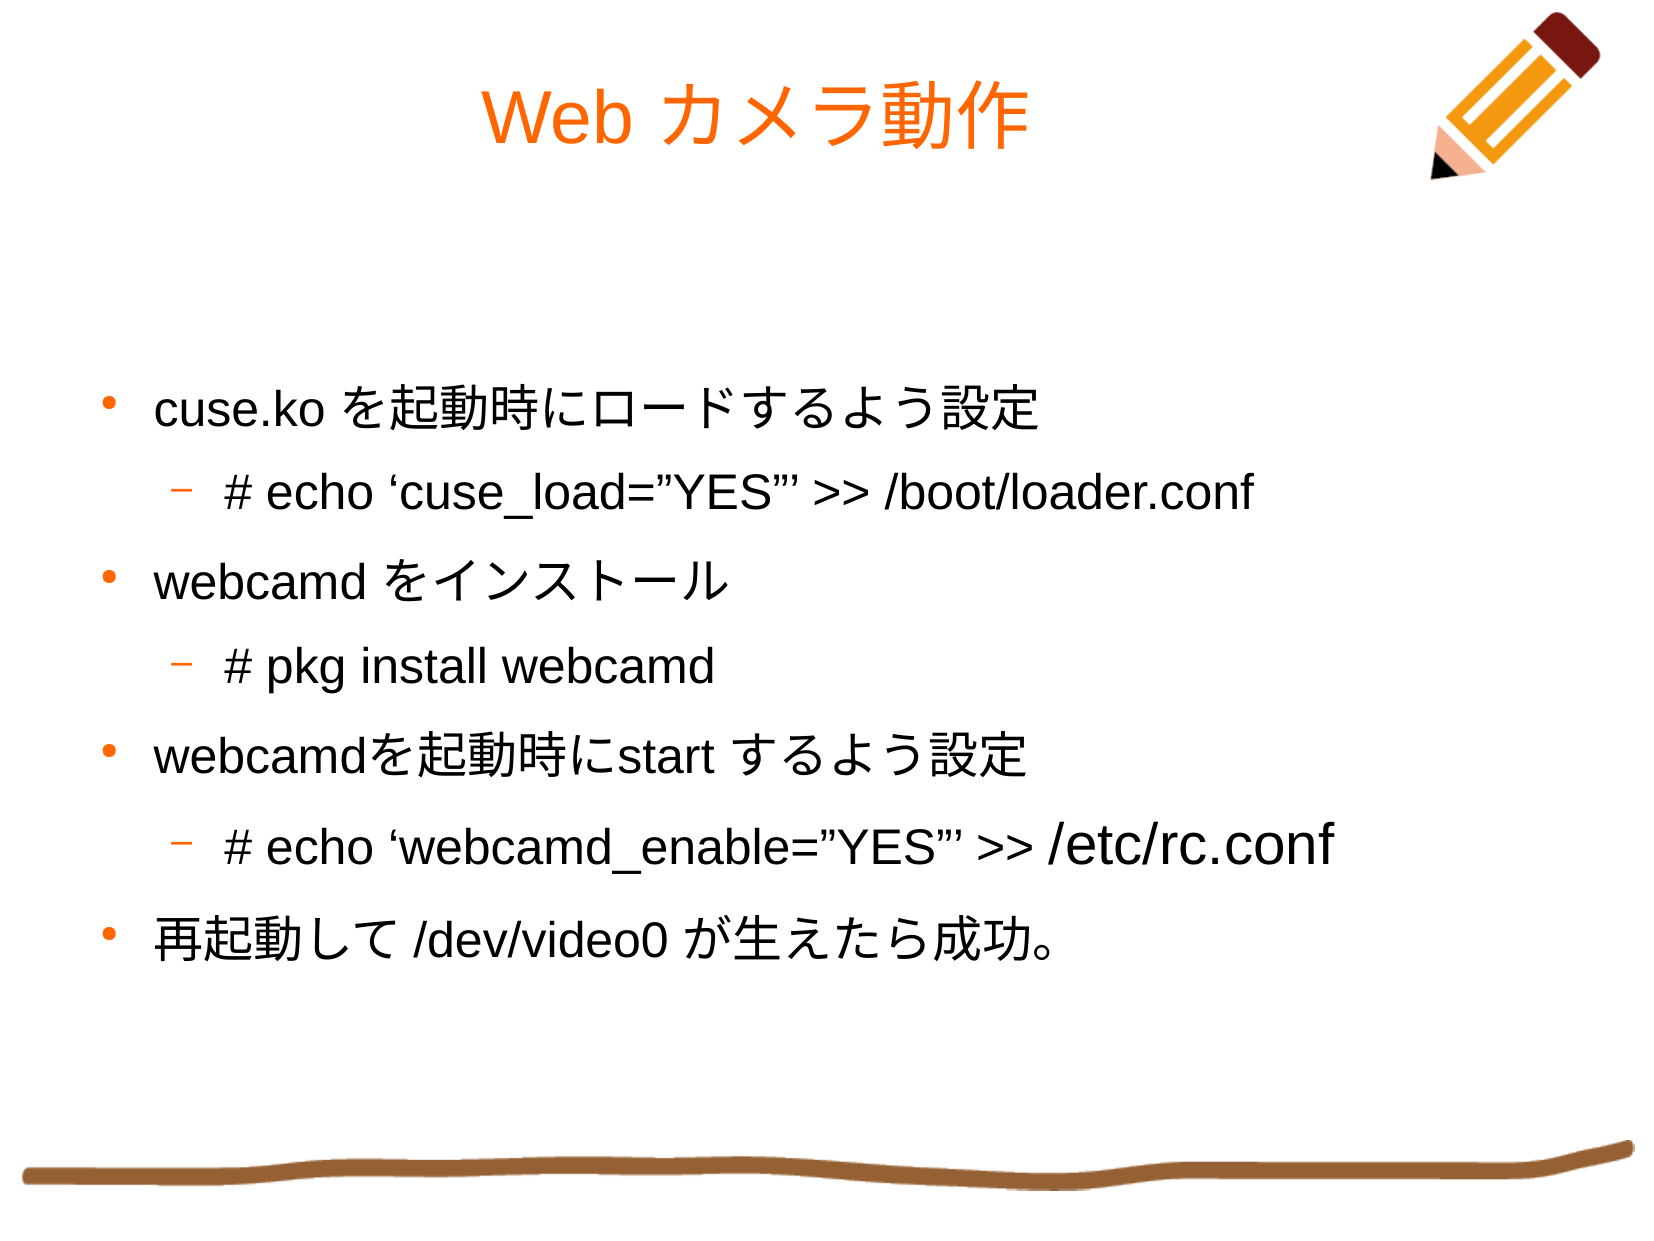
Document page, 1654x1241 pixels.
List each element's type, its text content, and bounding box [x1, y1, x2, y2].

list cuse.ko を起動時にロードするよう設定 # echo ‘cuse_load=”YES”’ >> /boot/loader.conf webcamd をインストール # pkg install webcamd webcamdを起動時にstart するよう設定 # echo ‘webcamd_enable=”YES”’ >> /etc/rc.conf 再起動して /dev/video0 が生えたら成功。 [82, 290, 1583, 1122]
picture [1430, 12, 1601, 181]
picture [22, 1140, 1635, 1191]
title Web カメラ動作 [82, 49, 1430, 172]
